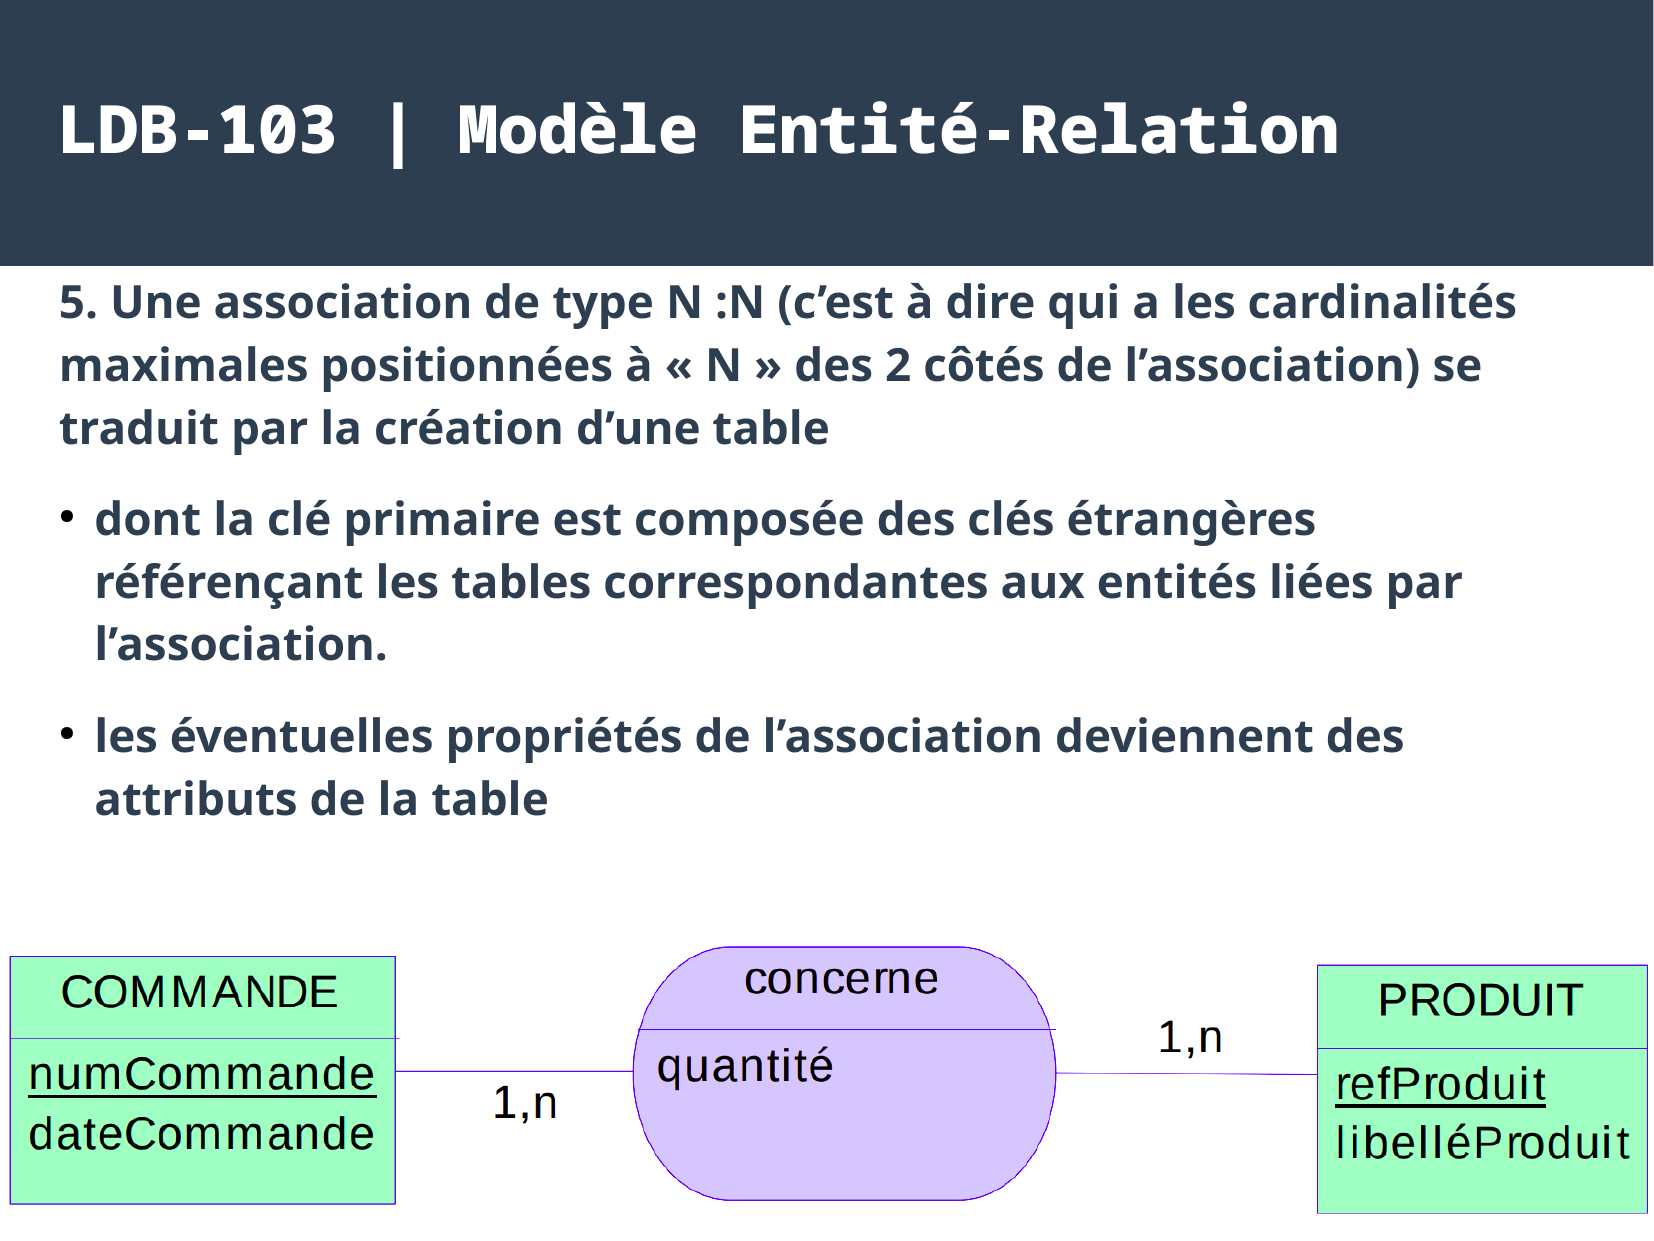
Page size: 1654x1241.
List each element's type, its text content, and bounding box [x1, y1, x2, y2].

picture [2, 946, 1654, 1220]
title LDB-103 | Modèle Entité-Relation [58, 49, 1595, 207]
list 5. Une association de type N :N (c’est à dire qui a les cardinalités maximales positionnées à « N » des 2 côtés de l’association) se traduit par la création d’une table dont la clé primaire est composée des clés étrangères référençant les tables correspondantes aux entités liées par l’association. les éventuelles propriétés de l’association deviennent des attributs de la table [58, 270, 1595, 946]
